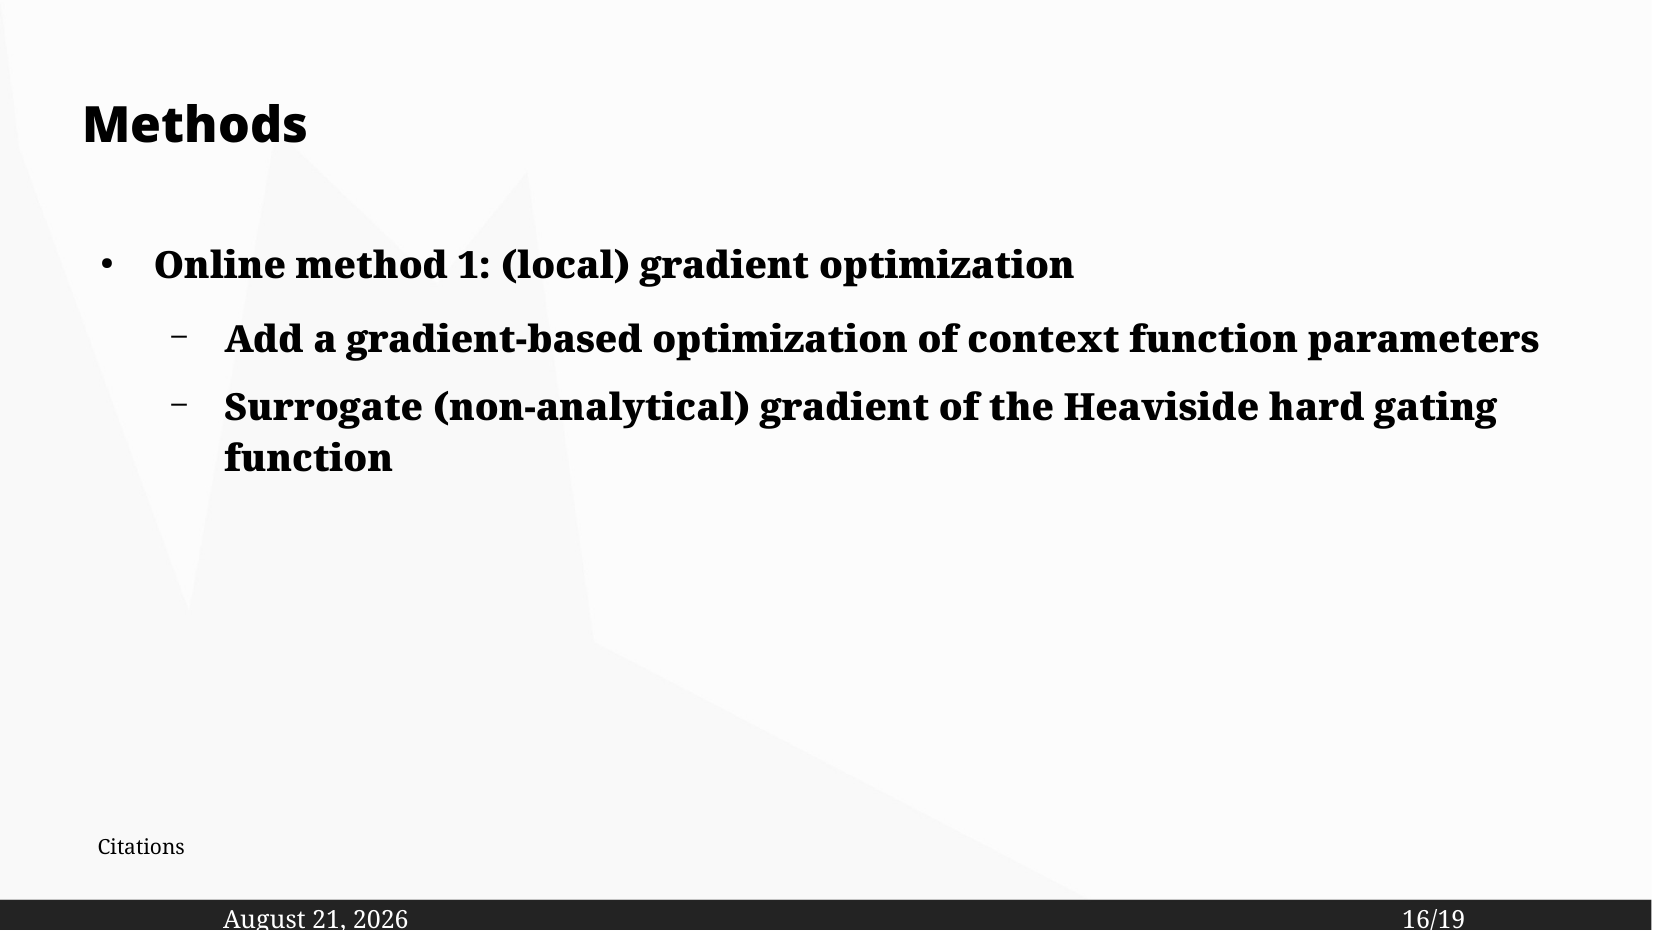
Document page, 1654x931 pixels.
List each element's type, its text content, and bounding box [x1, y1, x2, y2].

text_box Citations [82, 825, 1576, 861]
title Methods [82, 45, 1571, 202]
picture [0, 0, 1652, 931]
list Online method 1: (local) gradient optimization Add a gradient-based optimization of context function parameters Surrogate (non-analytical) gradient of the Heaviside hard gating function [82, 238, 1571, 825]
